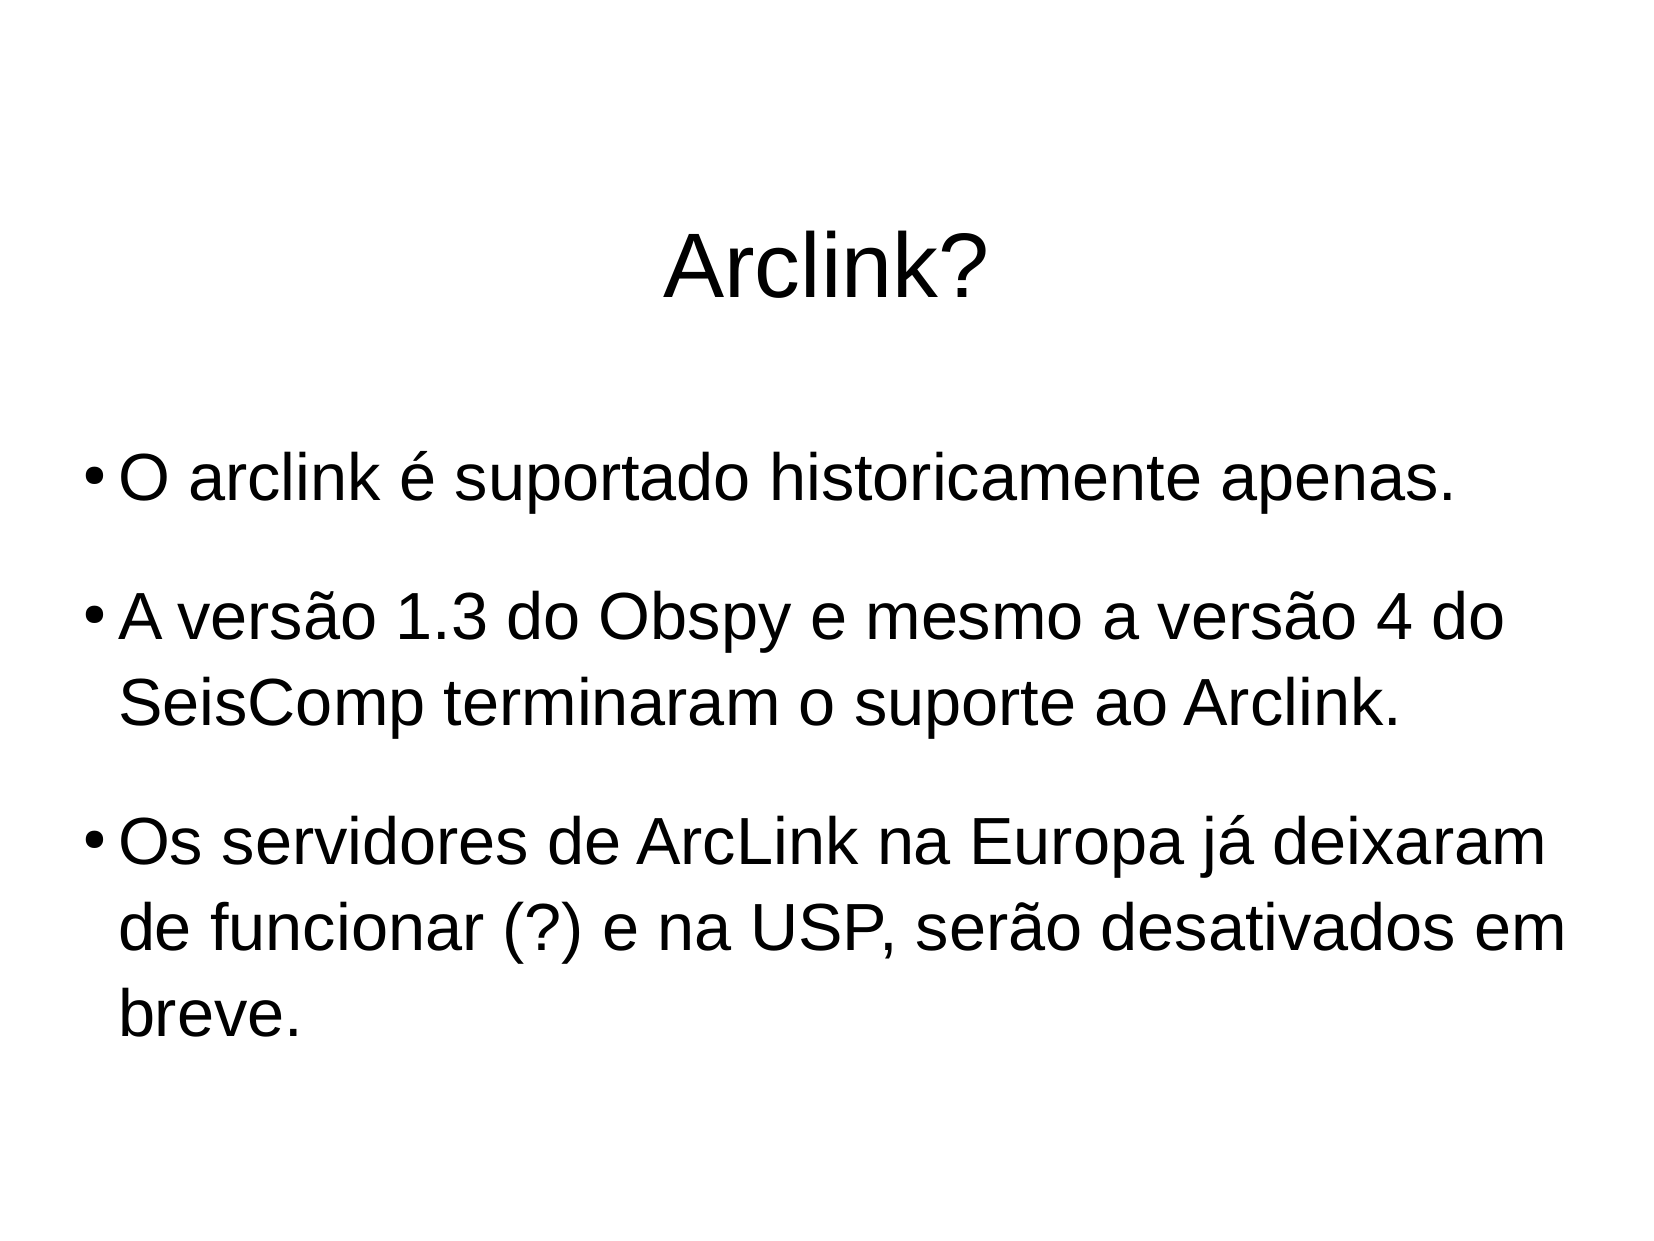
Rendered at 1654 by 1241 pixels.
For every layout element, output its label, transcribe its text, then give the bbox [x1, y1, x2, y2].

subtitle Arclink? O arclink é suportado historicamente apenas. A versão 1.3 do Obspy e mesmo a versão 4 do SeisComp terminaram o suporte ao Arclink. Os servidores de ArcLink na Europa já deixaram de funcionar (?) e na USP, serão desativados em breve. [82, 49, 1571, 1165]
